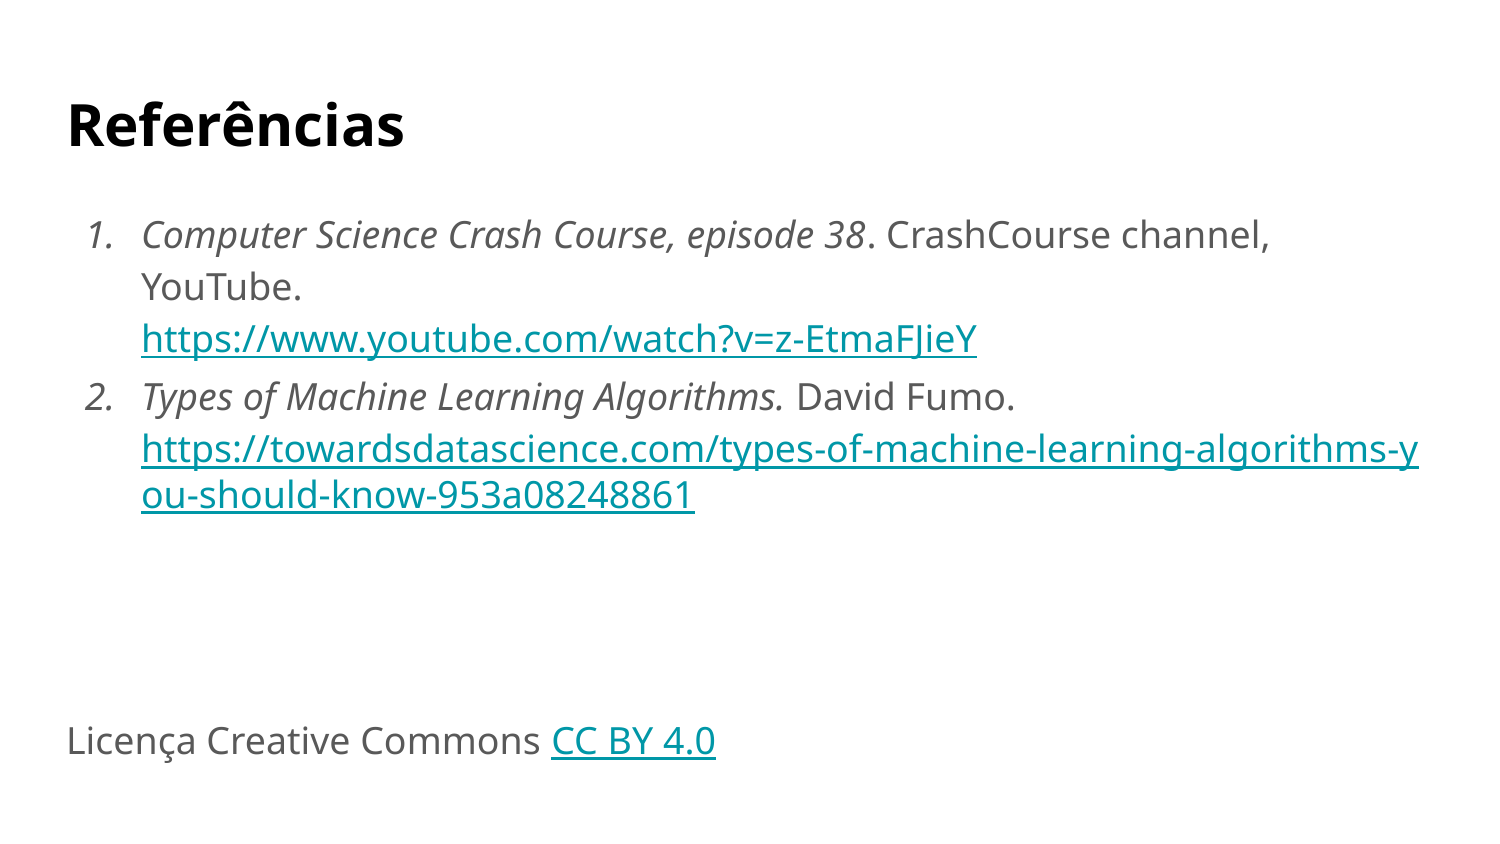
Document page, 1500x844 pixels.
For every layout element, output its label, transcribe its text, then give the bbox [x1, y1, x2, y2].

list Licença Creative Commons CC BY 4.0 [51, 694, 1036, 794]
list Computer Science Crash Course, episode 38. CrashCourse channel, YouTube. https://www.youtube.com/watch?v=z-EtmaFJieY Types of Machine Learning Algorithms. David Fumo. https://towardsdatascience.com/types-of-machine-learning-algorithms-you-should-know-953a08248861 [51, 189, 1449, 750]
title Referências [51, 72, 1449, 167]
